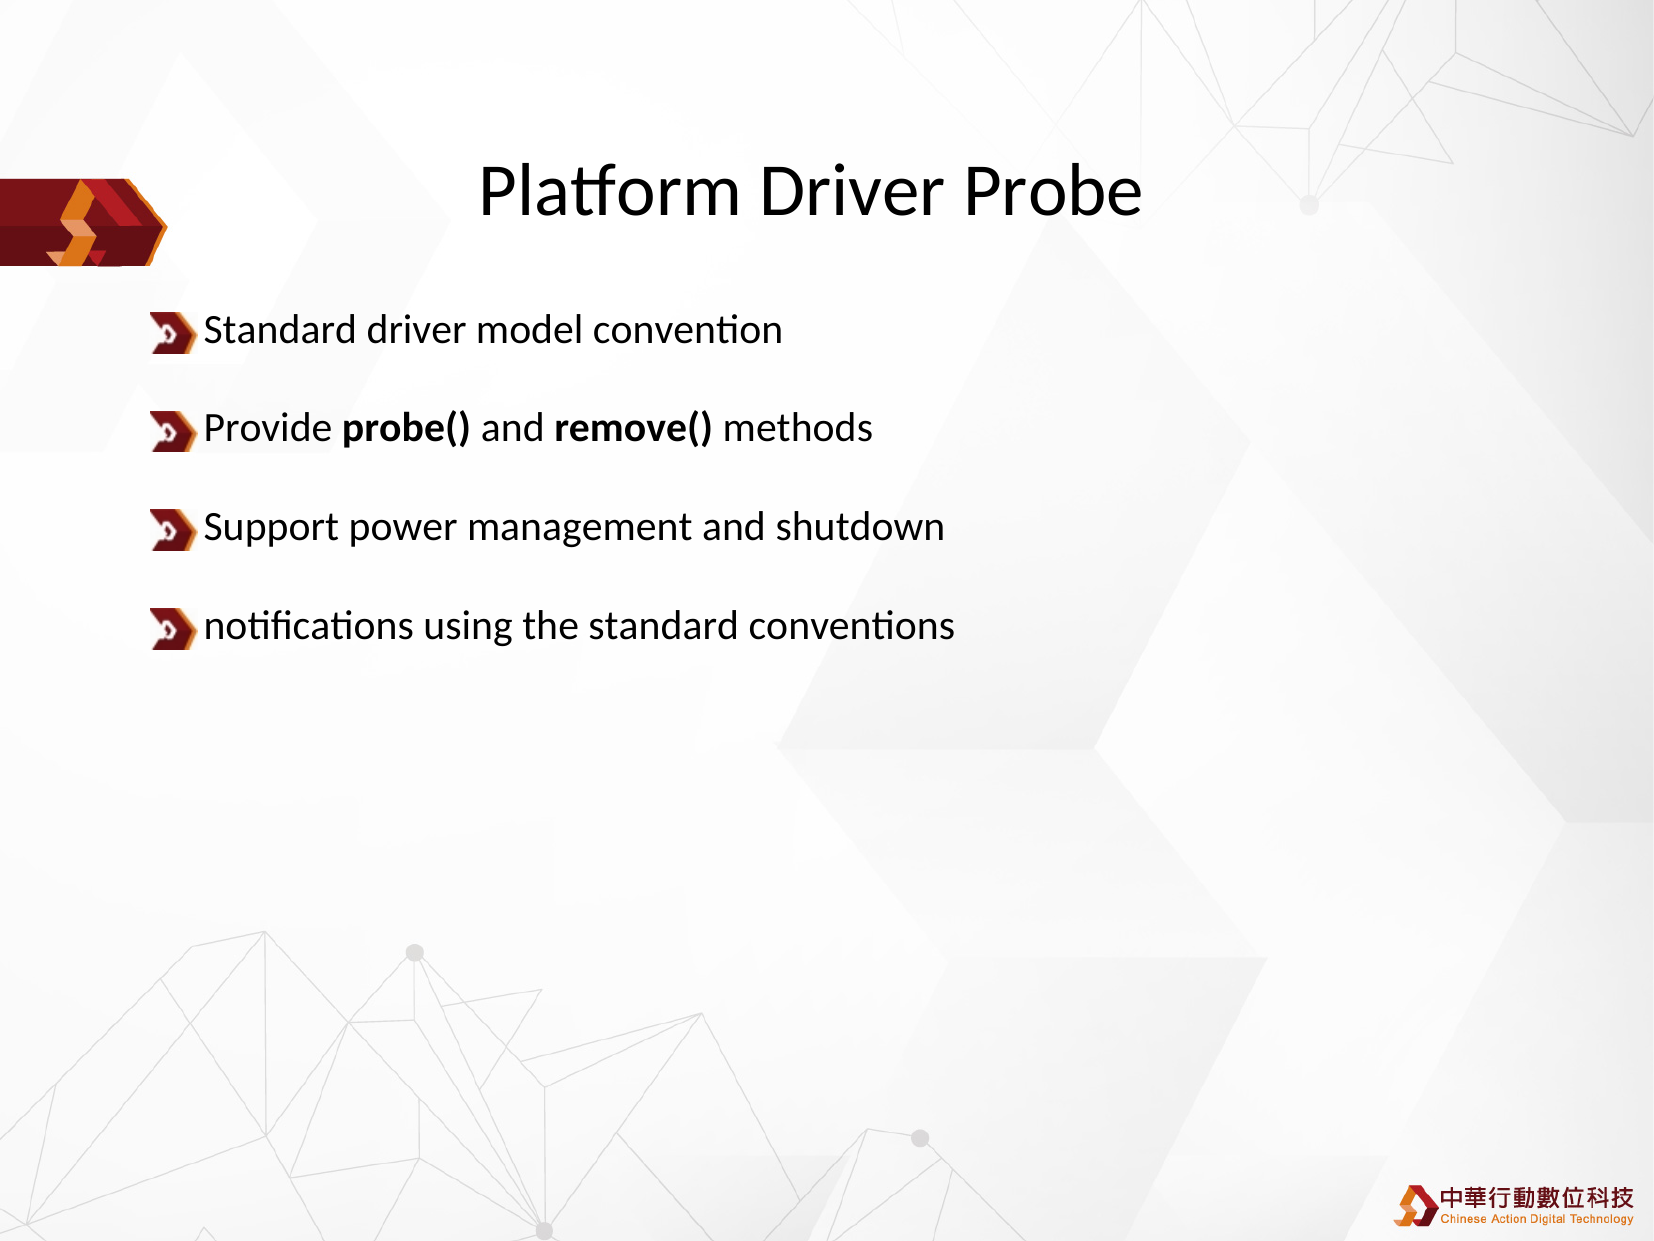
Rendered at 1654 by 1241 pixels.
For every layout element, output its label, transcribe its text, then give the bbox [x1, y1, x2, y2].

list Standard driver model convention Provide probe() and remove() methods Support power management and shutdown notifications using the standard conventions [132, 311, 1257, 827]
picture [0, 0, 1654, 1241]
title Platform Driver Probe [118, 112, 1506, 281]
